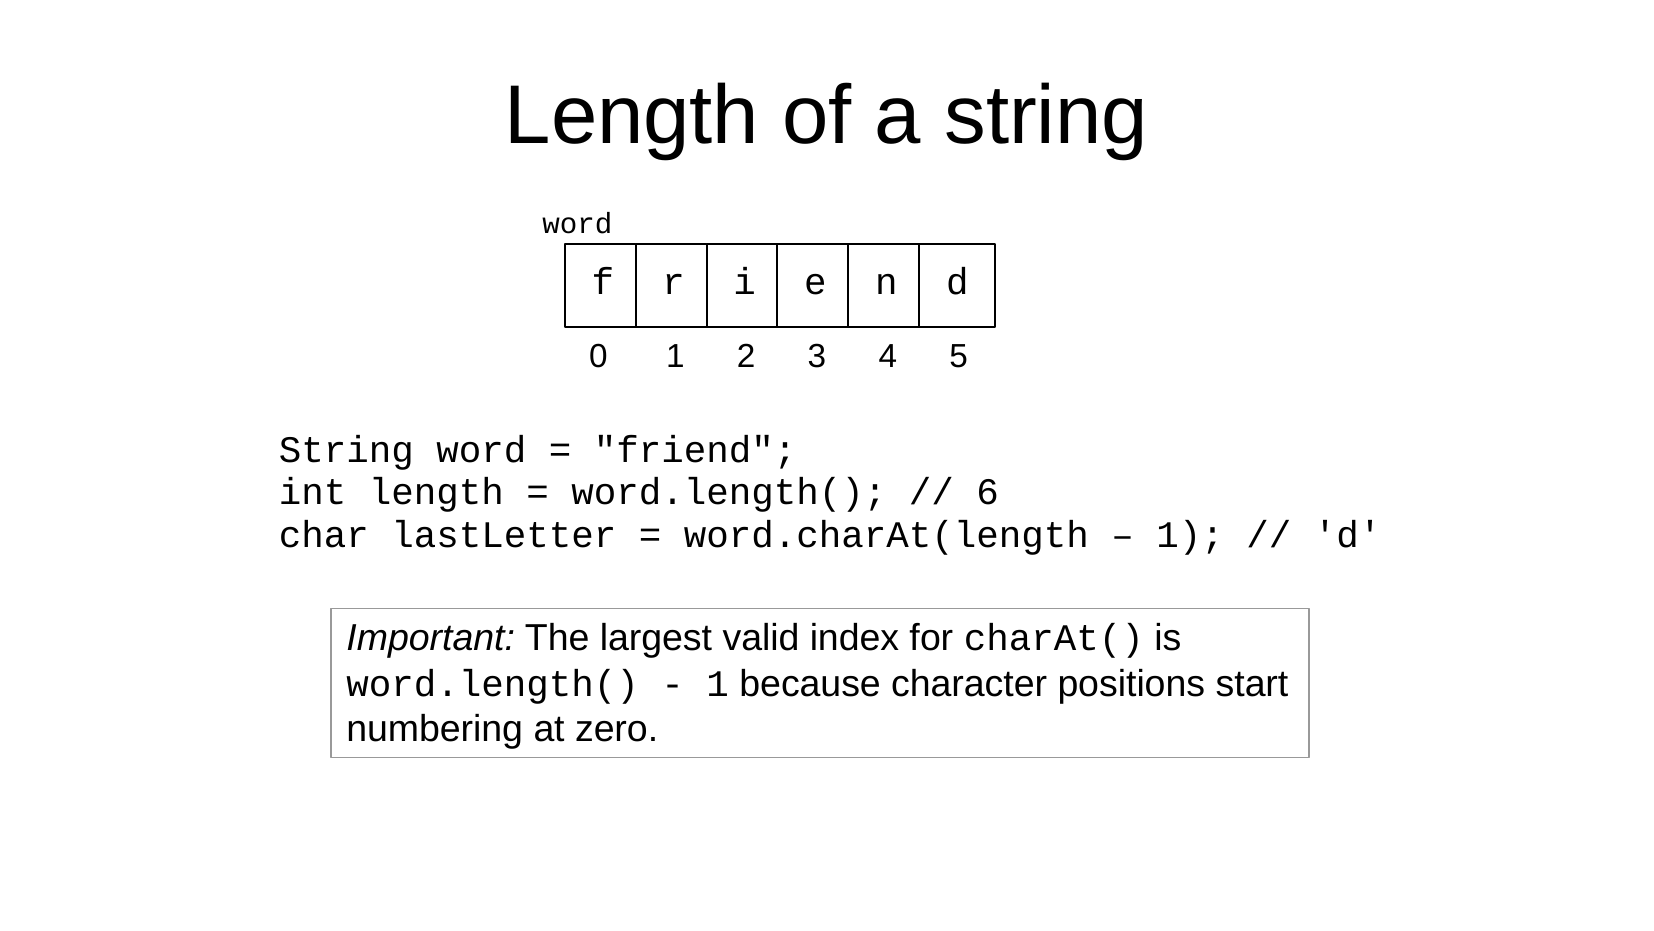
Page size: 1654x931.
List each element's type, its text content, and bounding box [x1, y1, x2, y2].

text_box 5 [934, 330, 983, 382]
text_box e [777, 243, 848, 327]
text_box f [564, 243, 635, 327]
text_box n [848, 243, 919, 327]
text_box Important: The largest valid index for charAt() is word.length() - 1 because character positions start numbering at zero. [330, 608, 1310, 758]
text_box 2 [722, 330, 771, 382]
text_box r [635, 243, 706, 327]
text_box word [527, 202, 628, 251]
text_box String word = "friend"; int length = word.length(); // 6 char lastLetter = word.charAt(length – 1); // 'd' [264, 423, 1460, 609]
title Length of a string [82, 37, 1571, 193]
text_box 0 [574, 330, 623, 382]
text_box 4 [863, 330, 912, 382]
text_box 1 [651, 330, 700, 382]
text_box d [919, 243, 996, 327]
text_box i [706, 243, 777, 327]
text_box 3 [792, 330, 842, 382]
